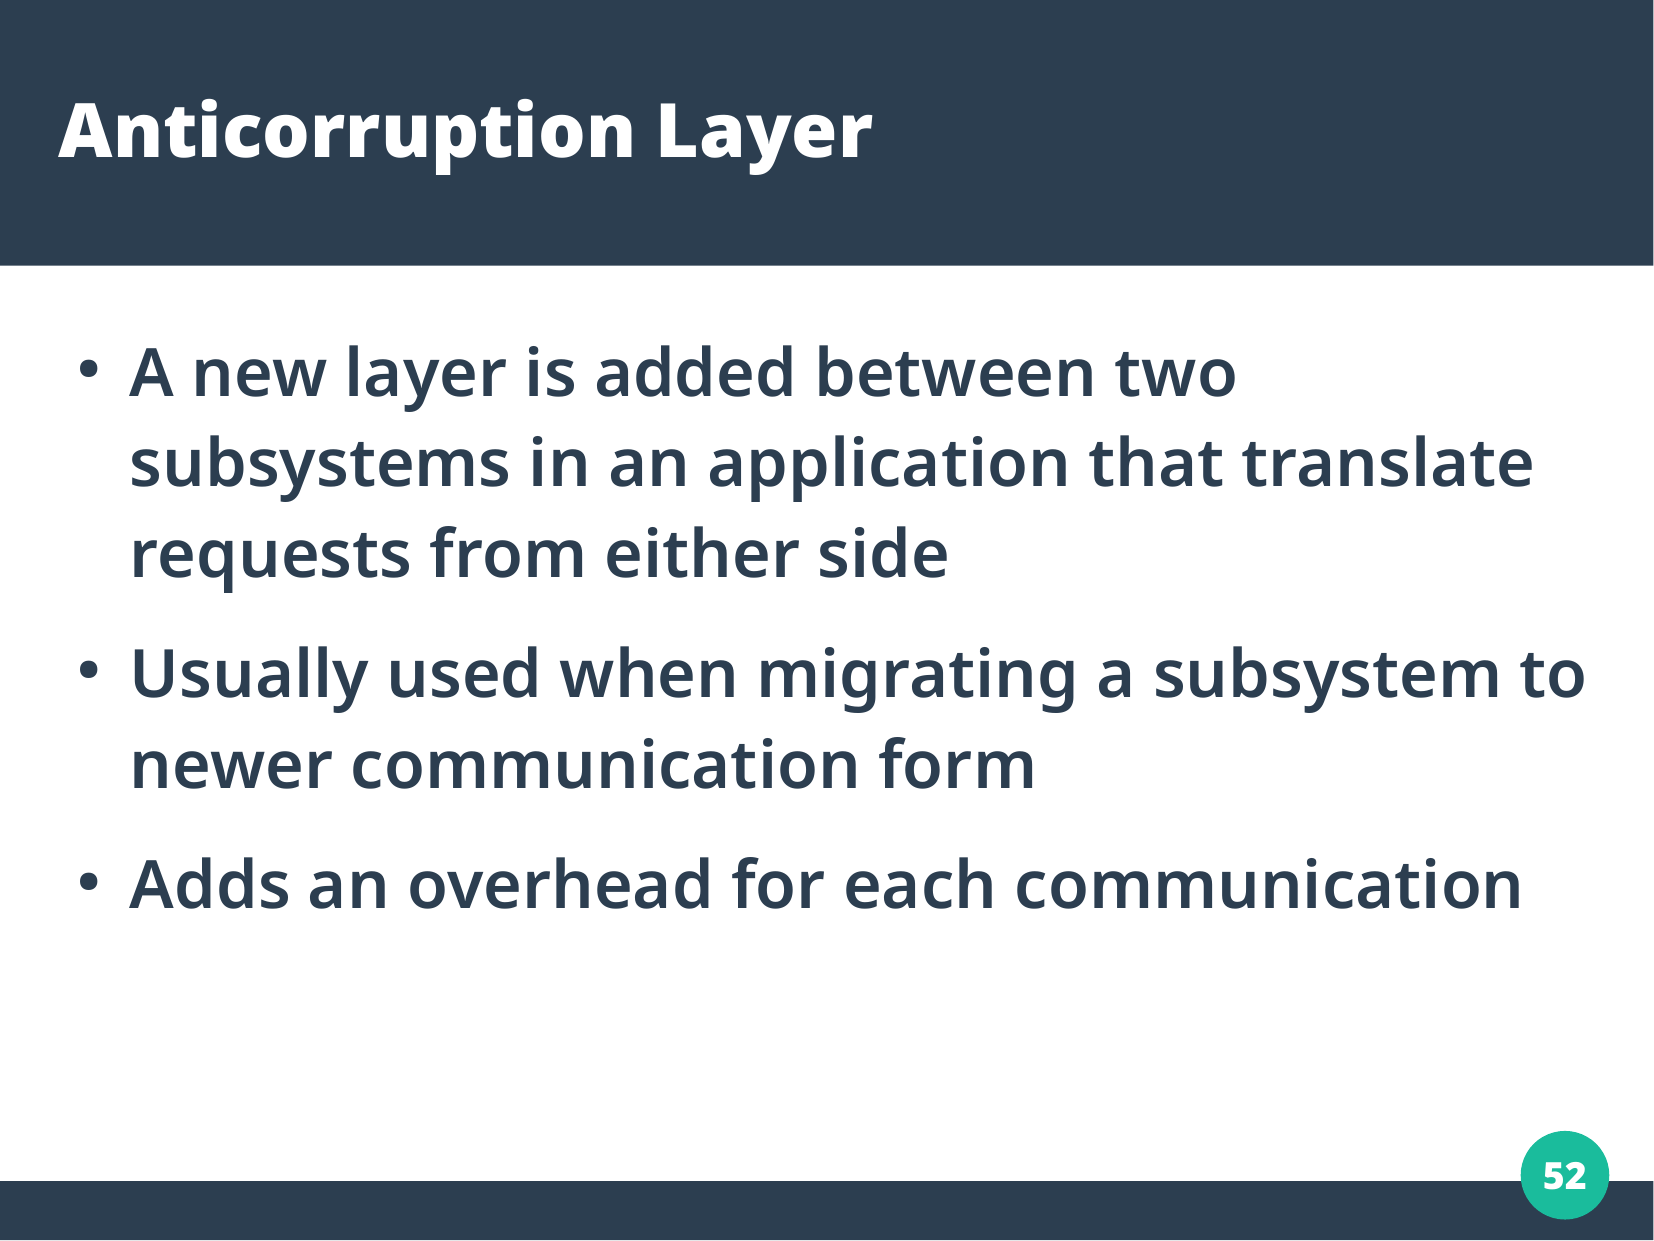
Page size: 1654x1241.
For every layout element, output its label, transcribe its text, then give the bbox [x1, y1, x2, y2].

list A new layer is added between two subsystems in an application that translate requests from either side Usually used when migrating a subsystem to newer communication form Adds an overhead for each communication [59, 324, 1595, 1152]
title Anticorruption Layer [59, 49, 1595, 207]
